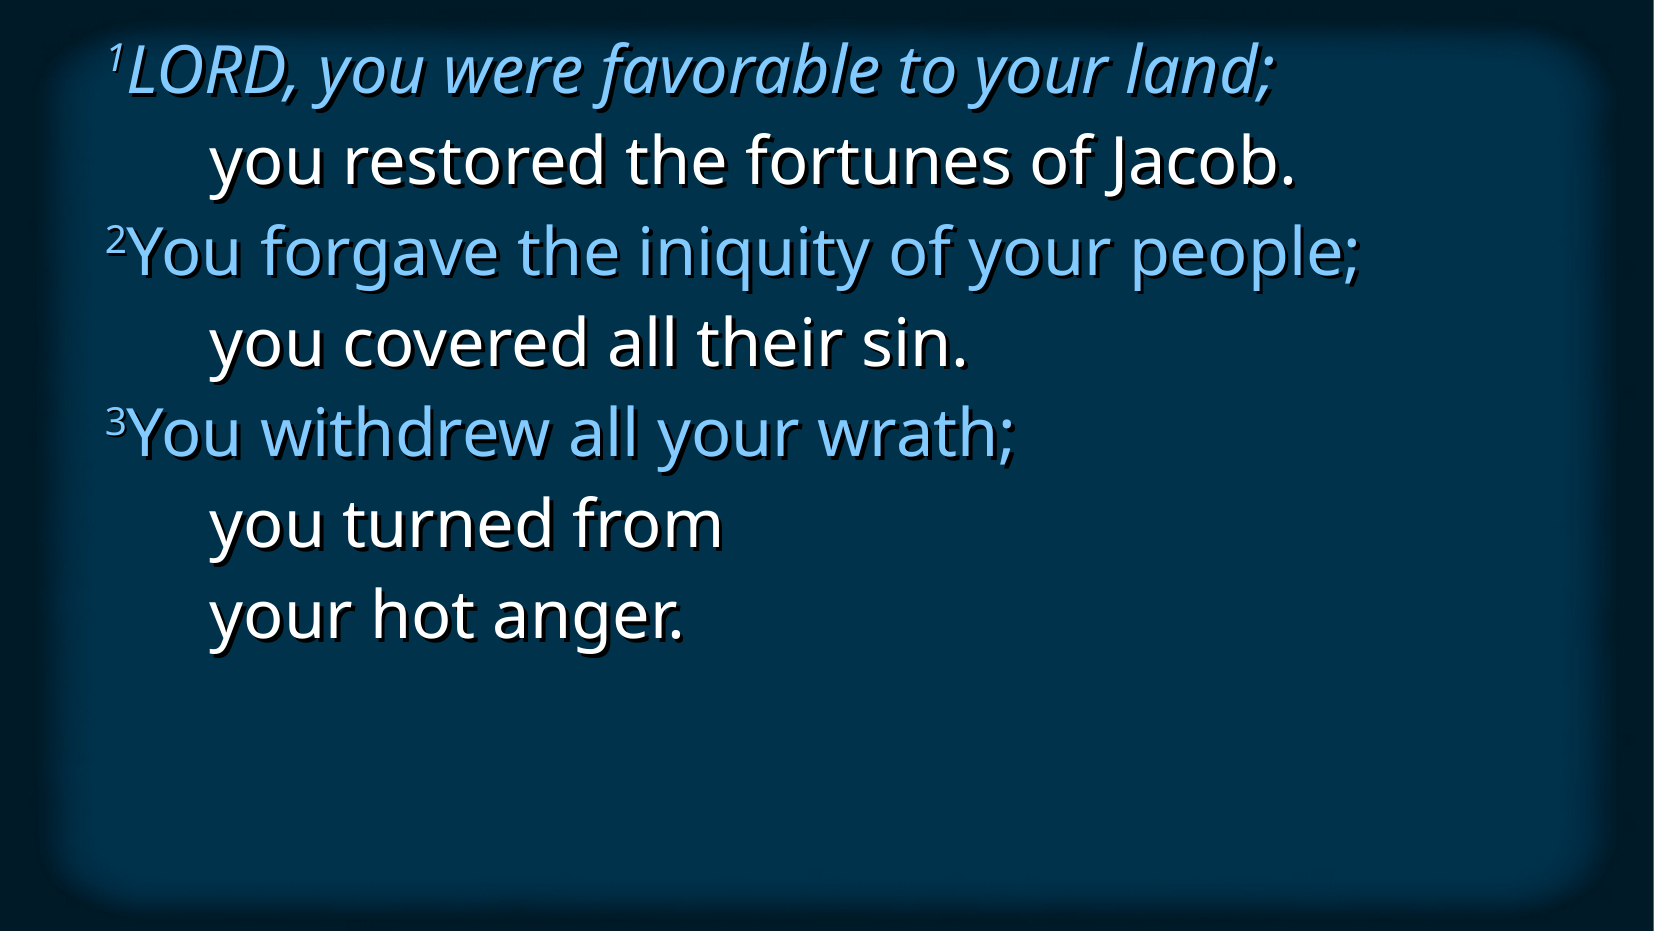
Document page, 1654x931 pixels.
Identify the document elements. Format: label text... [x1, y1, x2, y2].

text_box 1LORD, you were favorable to your land; you restored the fortunes of Jacob. 2You forgave the iniquity of your people; you covered all their sin. 3You withdrew all your wrath; you turned from your hot anger. [90, 15, 1576, 652]
picture [0, 0, 1654, 931]
